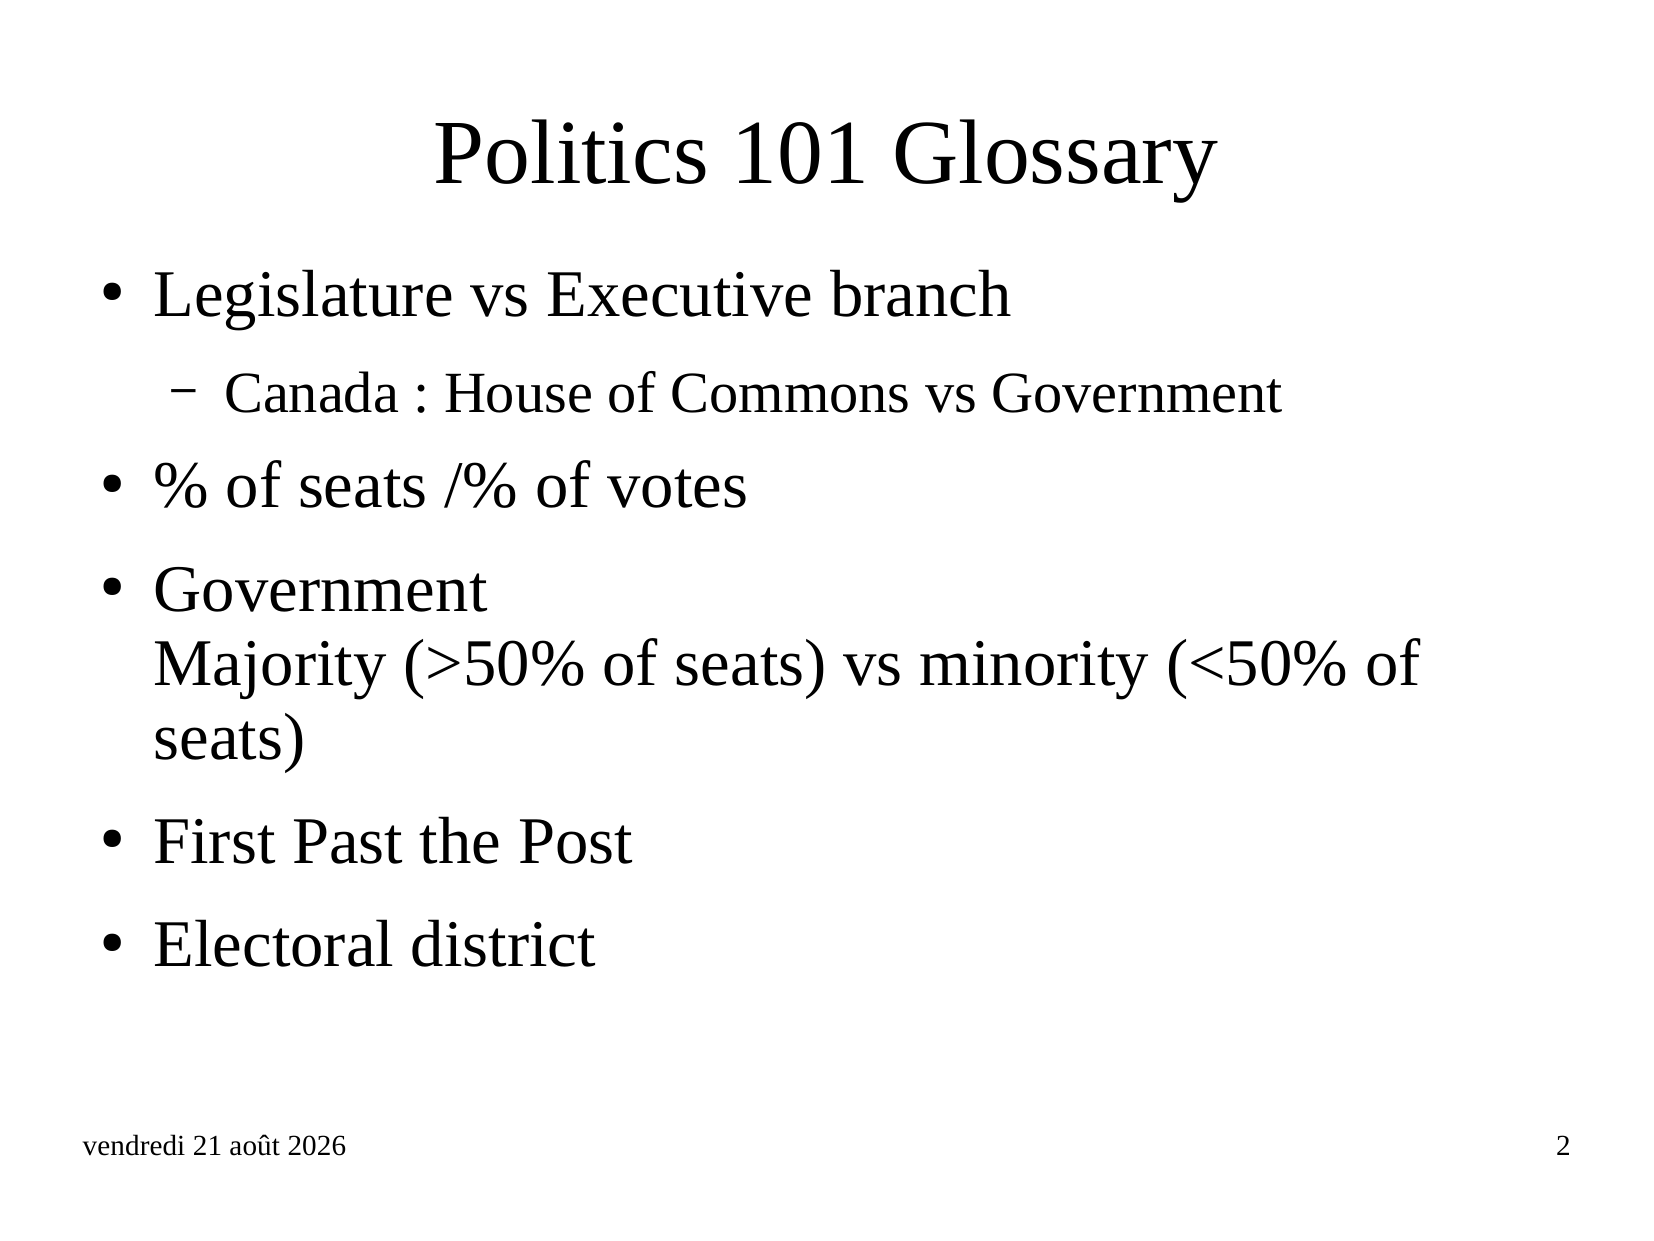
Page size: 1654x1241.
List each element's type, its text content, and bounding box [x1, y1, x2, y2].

list Legislature vs Executive branch Canada : House of Commons vs Government % of seats /% of votes Government Majority (>50% of seats) vs minority (<50% of seats) First Past the Post Electoral district [82, 256, 1538, 1075]
title Politics 101 Glossary [82, 49, 1571, 257]
